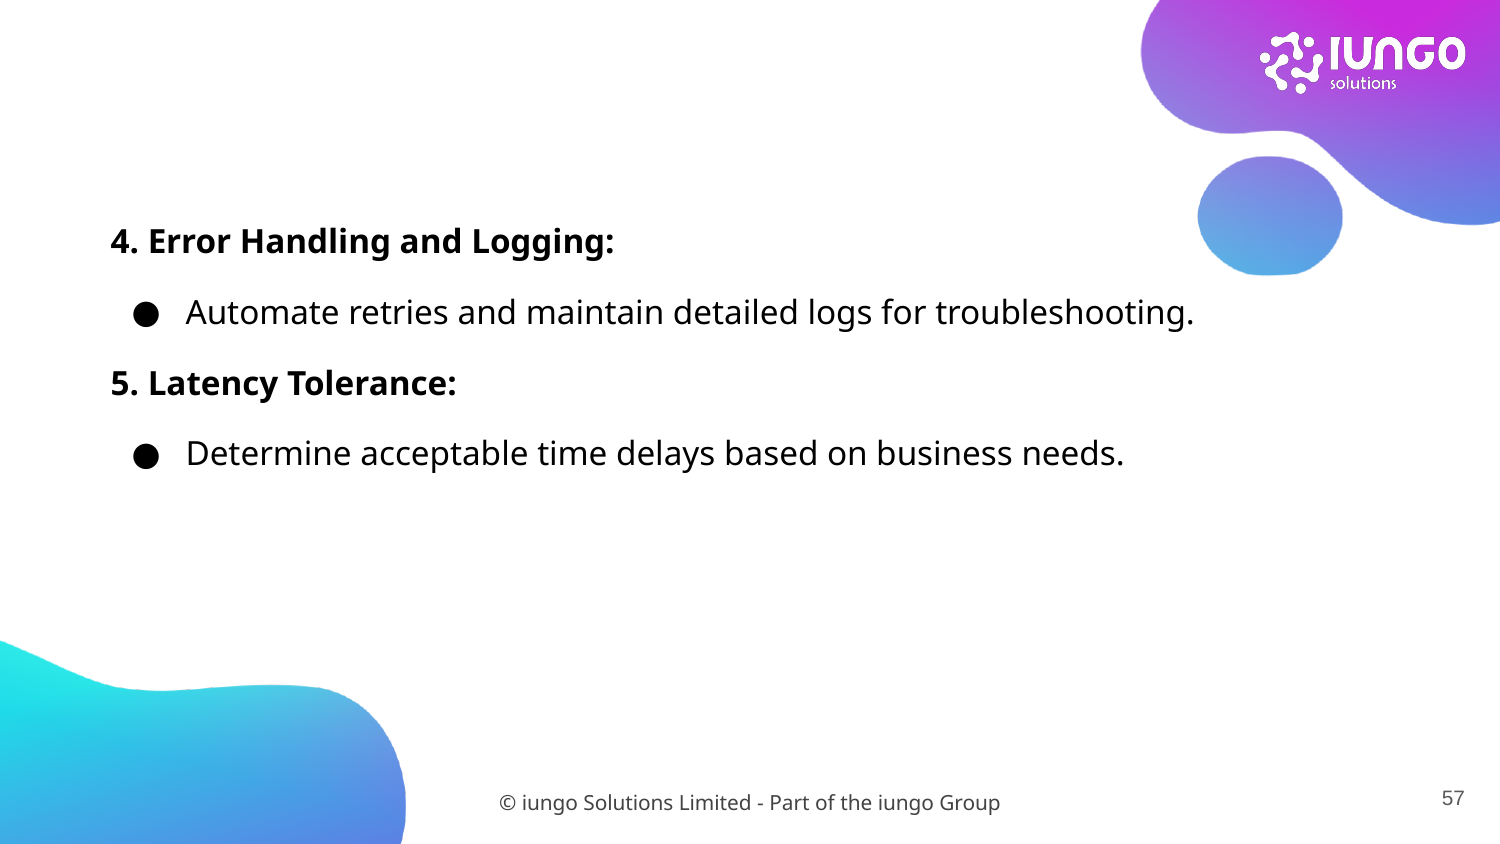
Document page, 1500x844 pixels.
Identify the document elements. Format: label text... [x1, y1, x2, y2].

slide_number <number> [1389, 764, 1480, 830]
picture [0, 0, 1500, 844]
list 4. Error Handling and Logging: Automate retries and maintain detailed logs for troubleshooting. 5. Latency Tolerance: Determine acceptable time delays based on business needs. [95, 134, 1390, 618]
